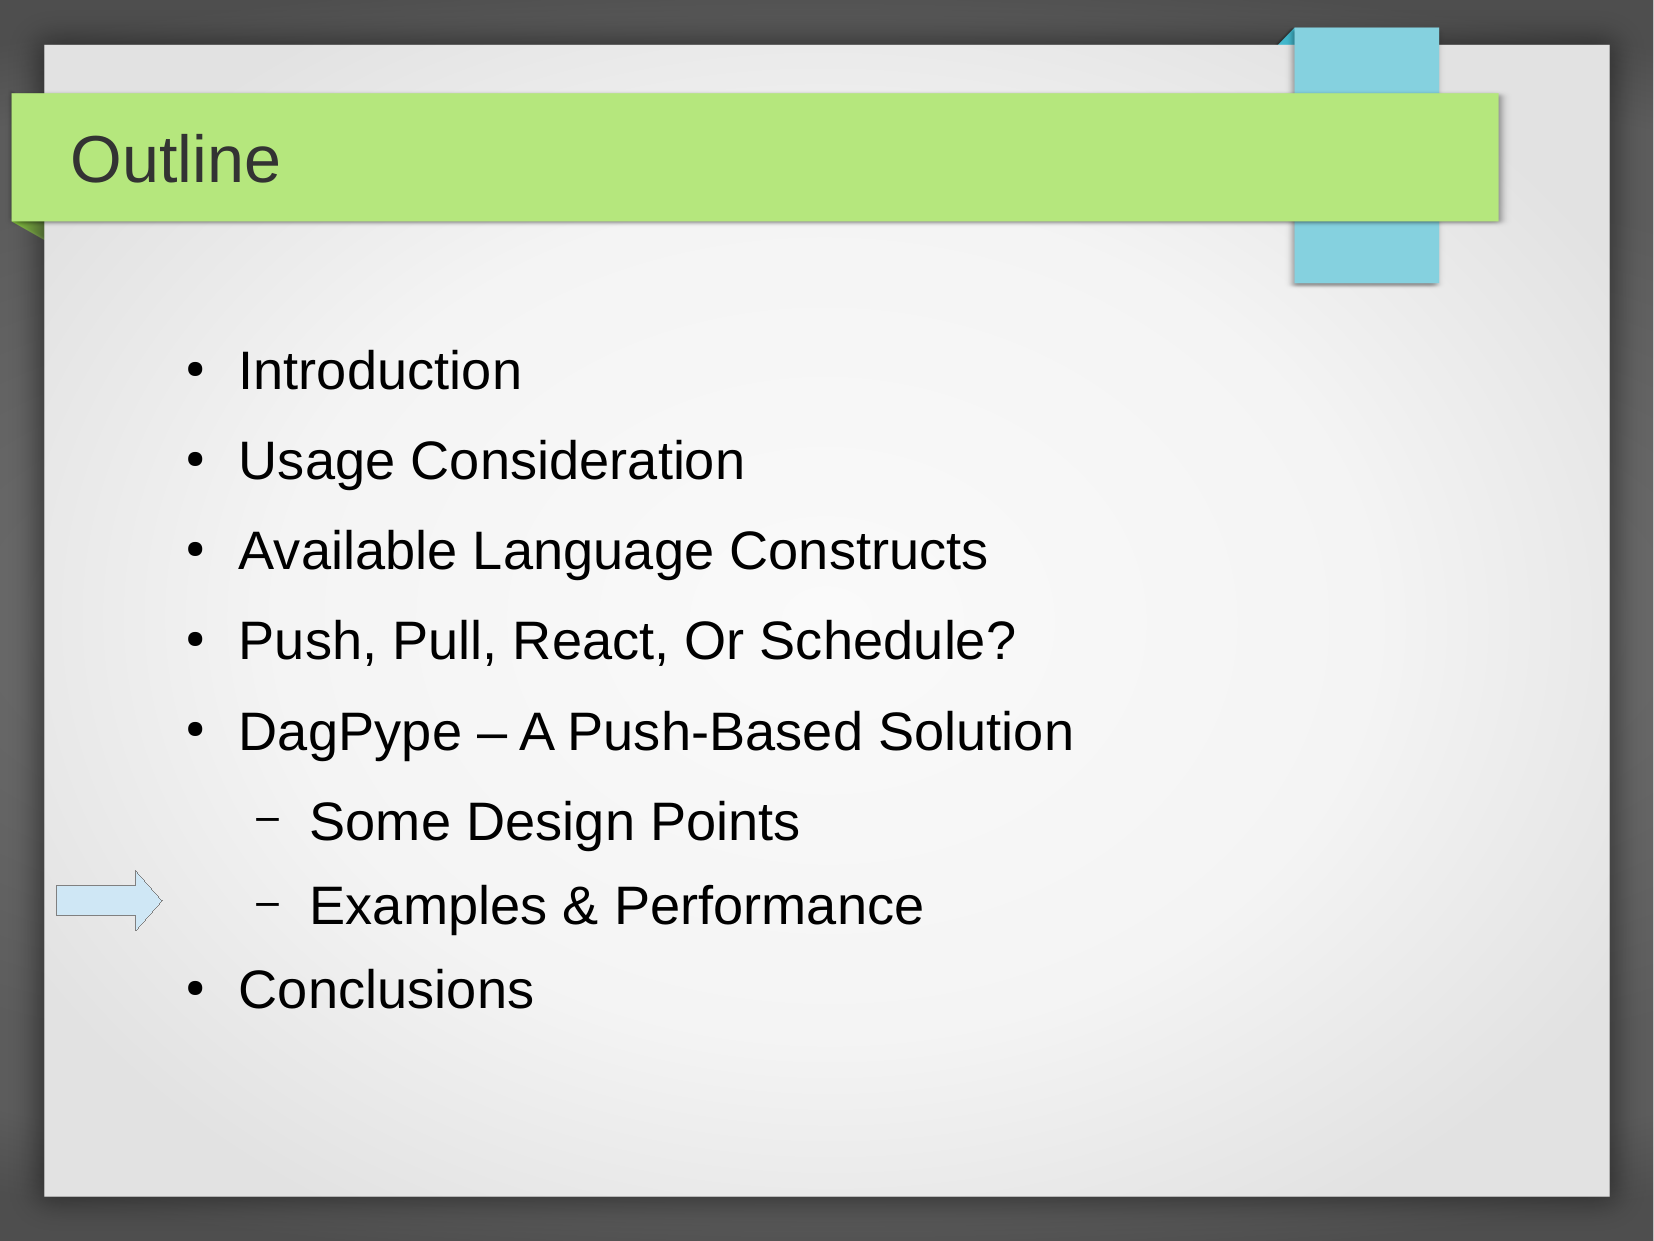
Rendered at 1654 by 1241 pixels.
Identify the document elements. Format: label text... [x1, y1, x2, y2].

picture [0, 0, 1654, 1241]
text_box [56, 870, 163, 931]
list Introduction Usage Consideration Available Language Constructs Push, Pull, React, Or Schedule? DagPype – A Push-Based Solution Some Design Points Examples & Performance Conclusions [167, 340, 1623, 1060]
title Outline [70, 106, 1229, 213]
